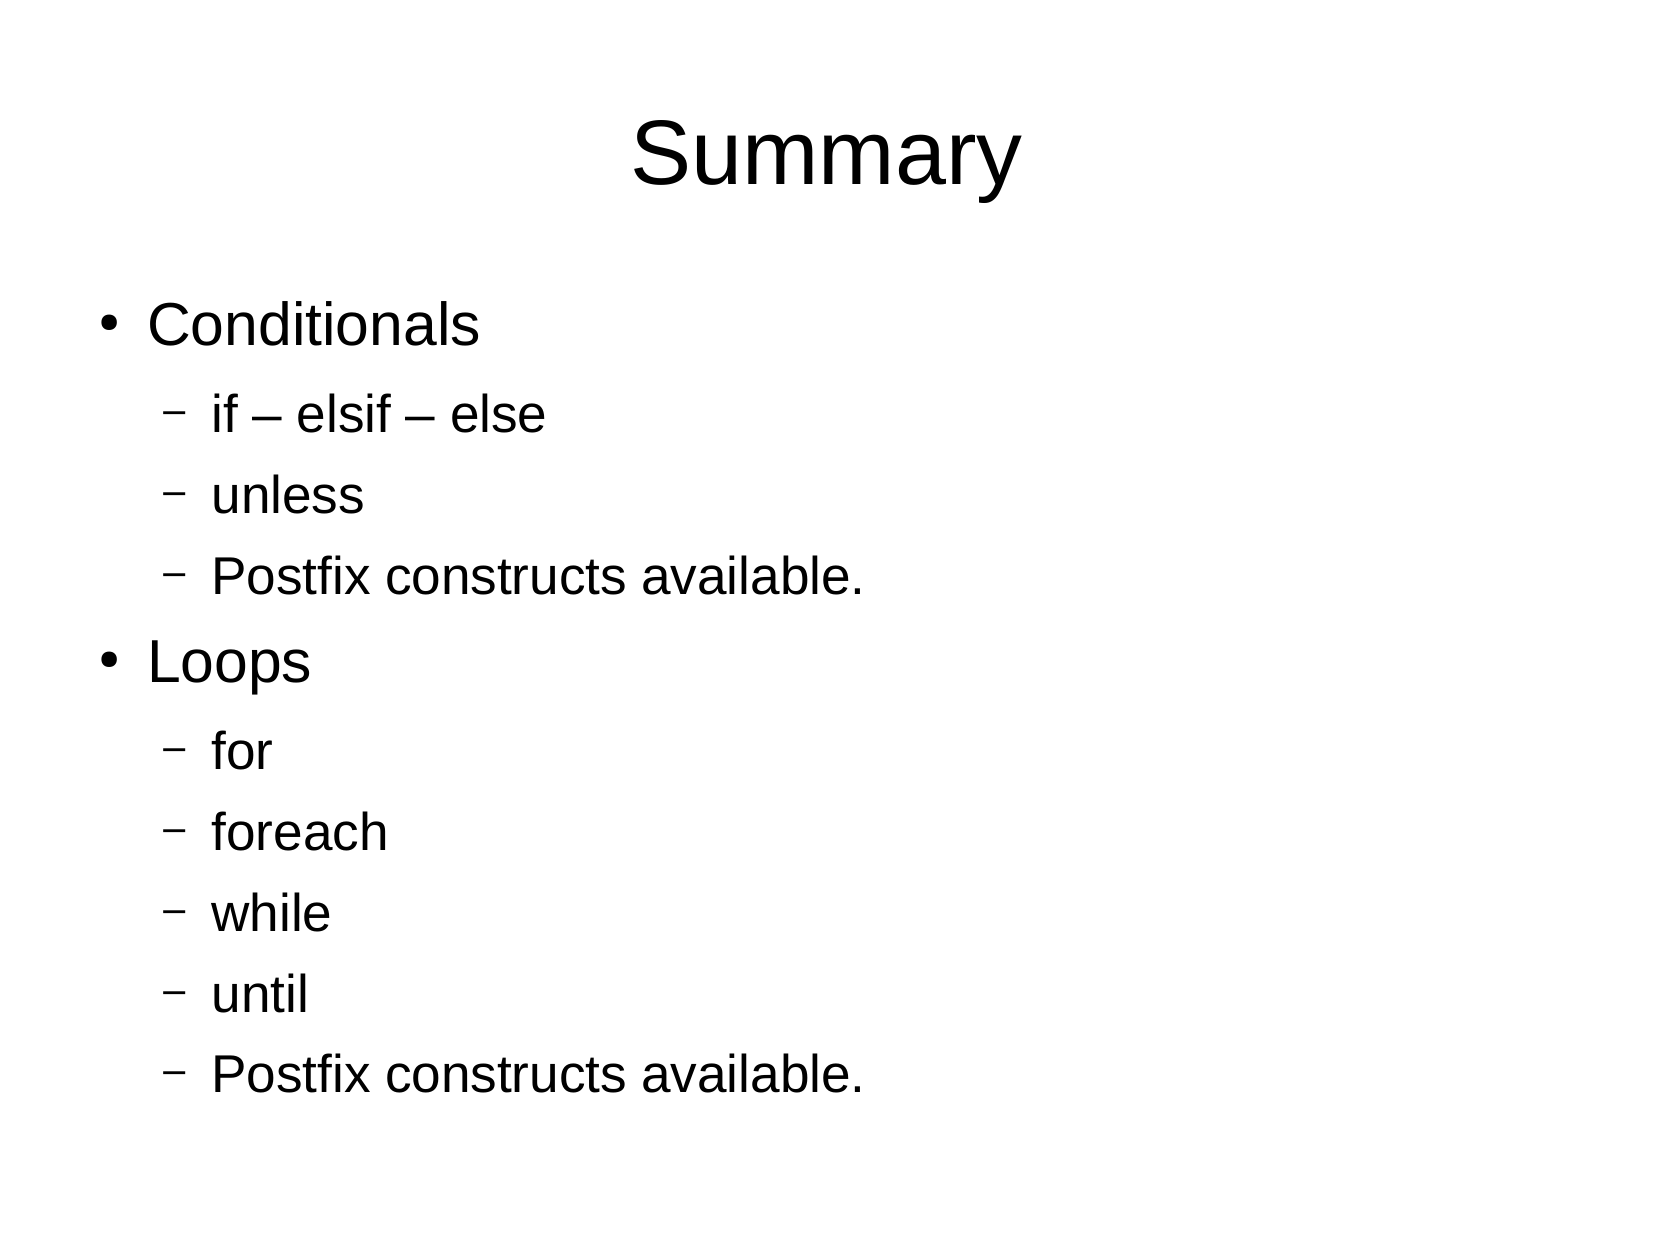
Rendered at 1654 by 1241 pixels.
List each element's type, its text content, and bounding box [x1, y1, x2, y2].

title Summary [82, 49, 1571, 257]
list Conditionals if – elsif – else unless Postfix constructs available. Loops for foreach while until Postfix constructs available. [82, 290, 1571, 1111]
